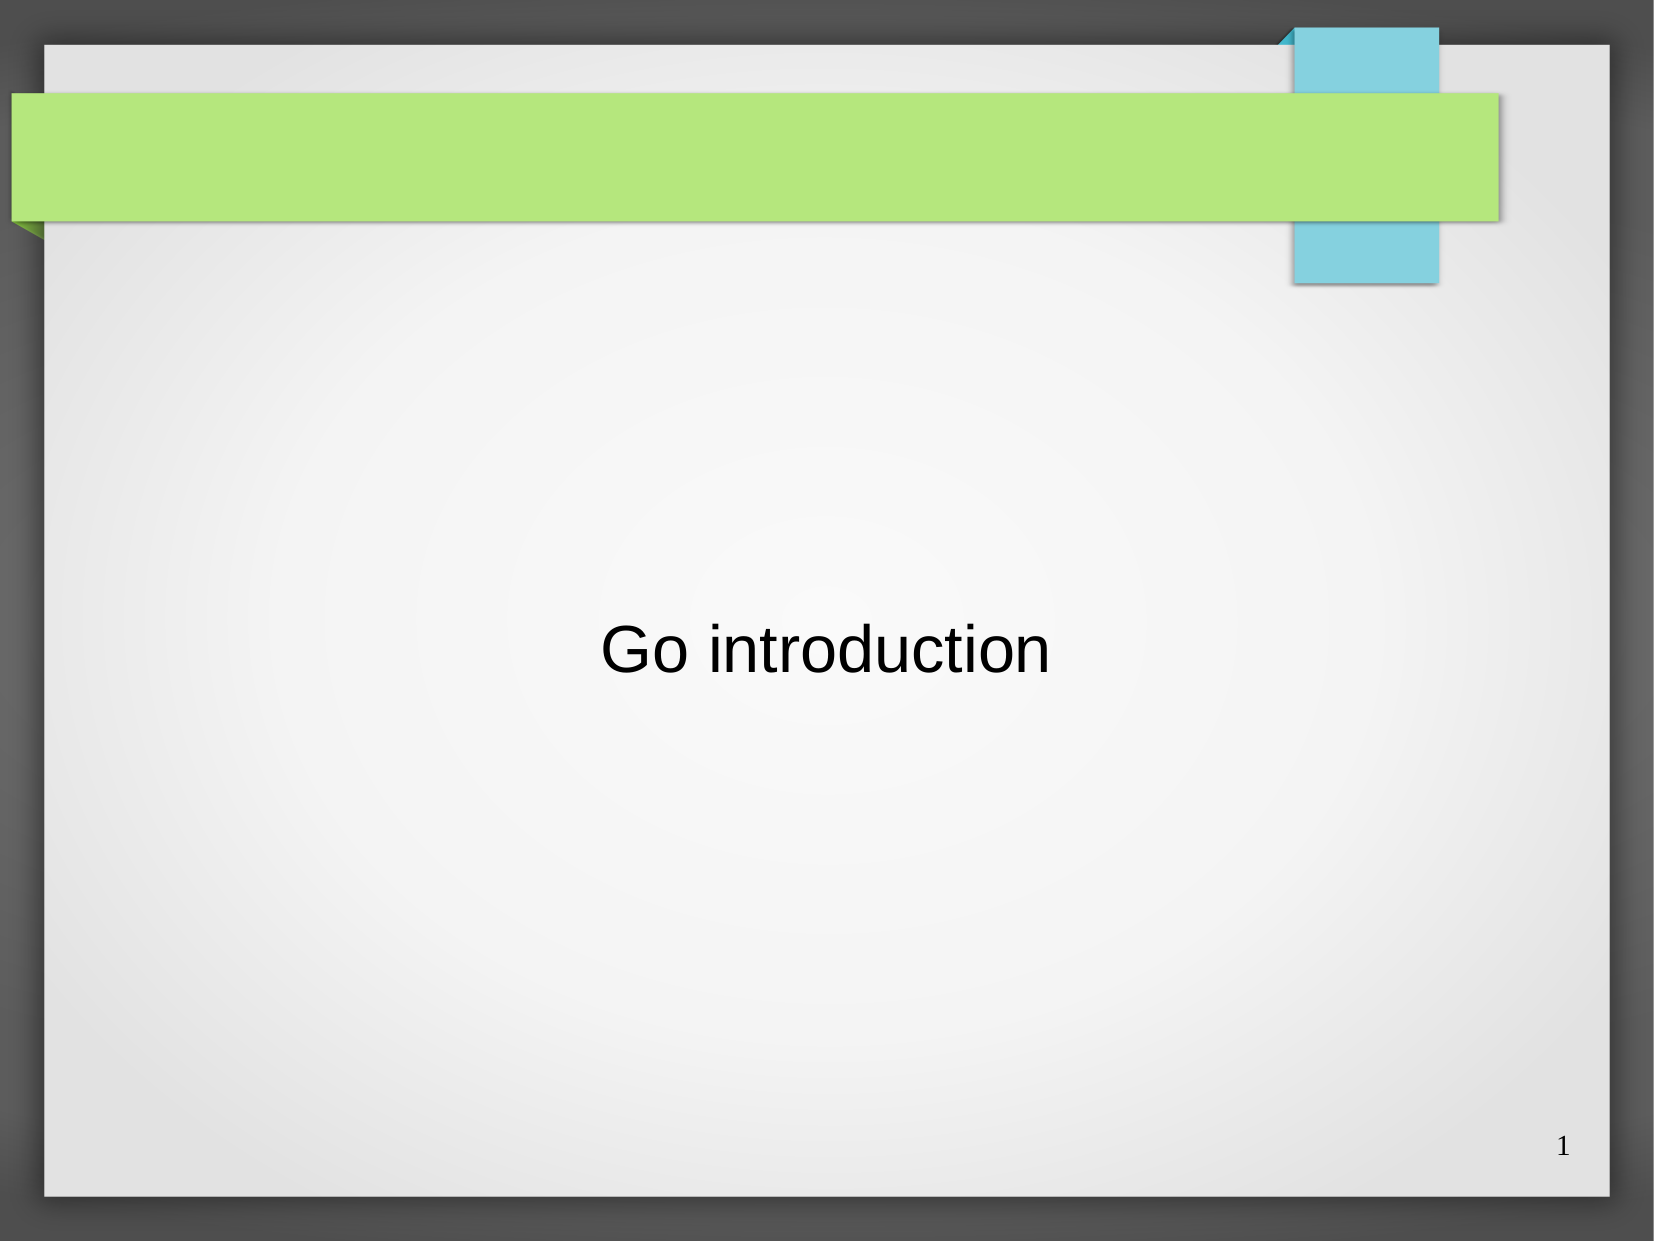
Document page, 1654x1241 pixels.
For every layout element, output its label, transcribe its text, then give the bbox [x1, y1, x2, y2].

subtitle Go introduction [82, 290, 1571, 1010]
picture [0, 0, 1654, 1241]
